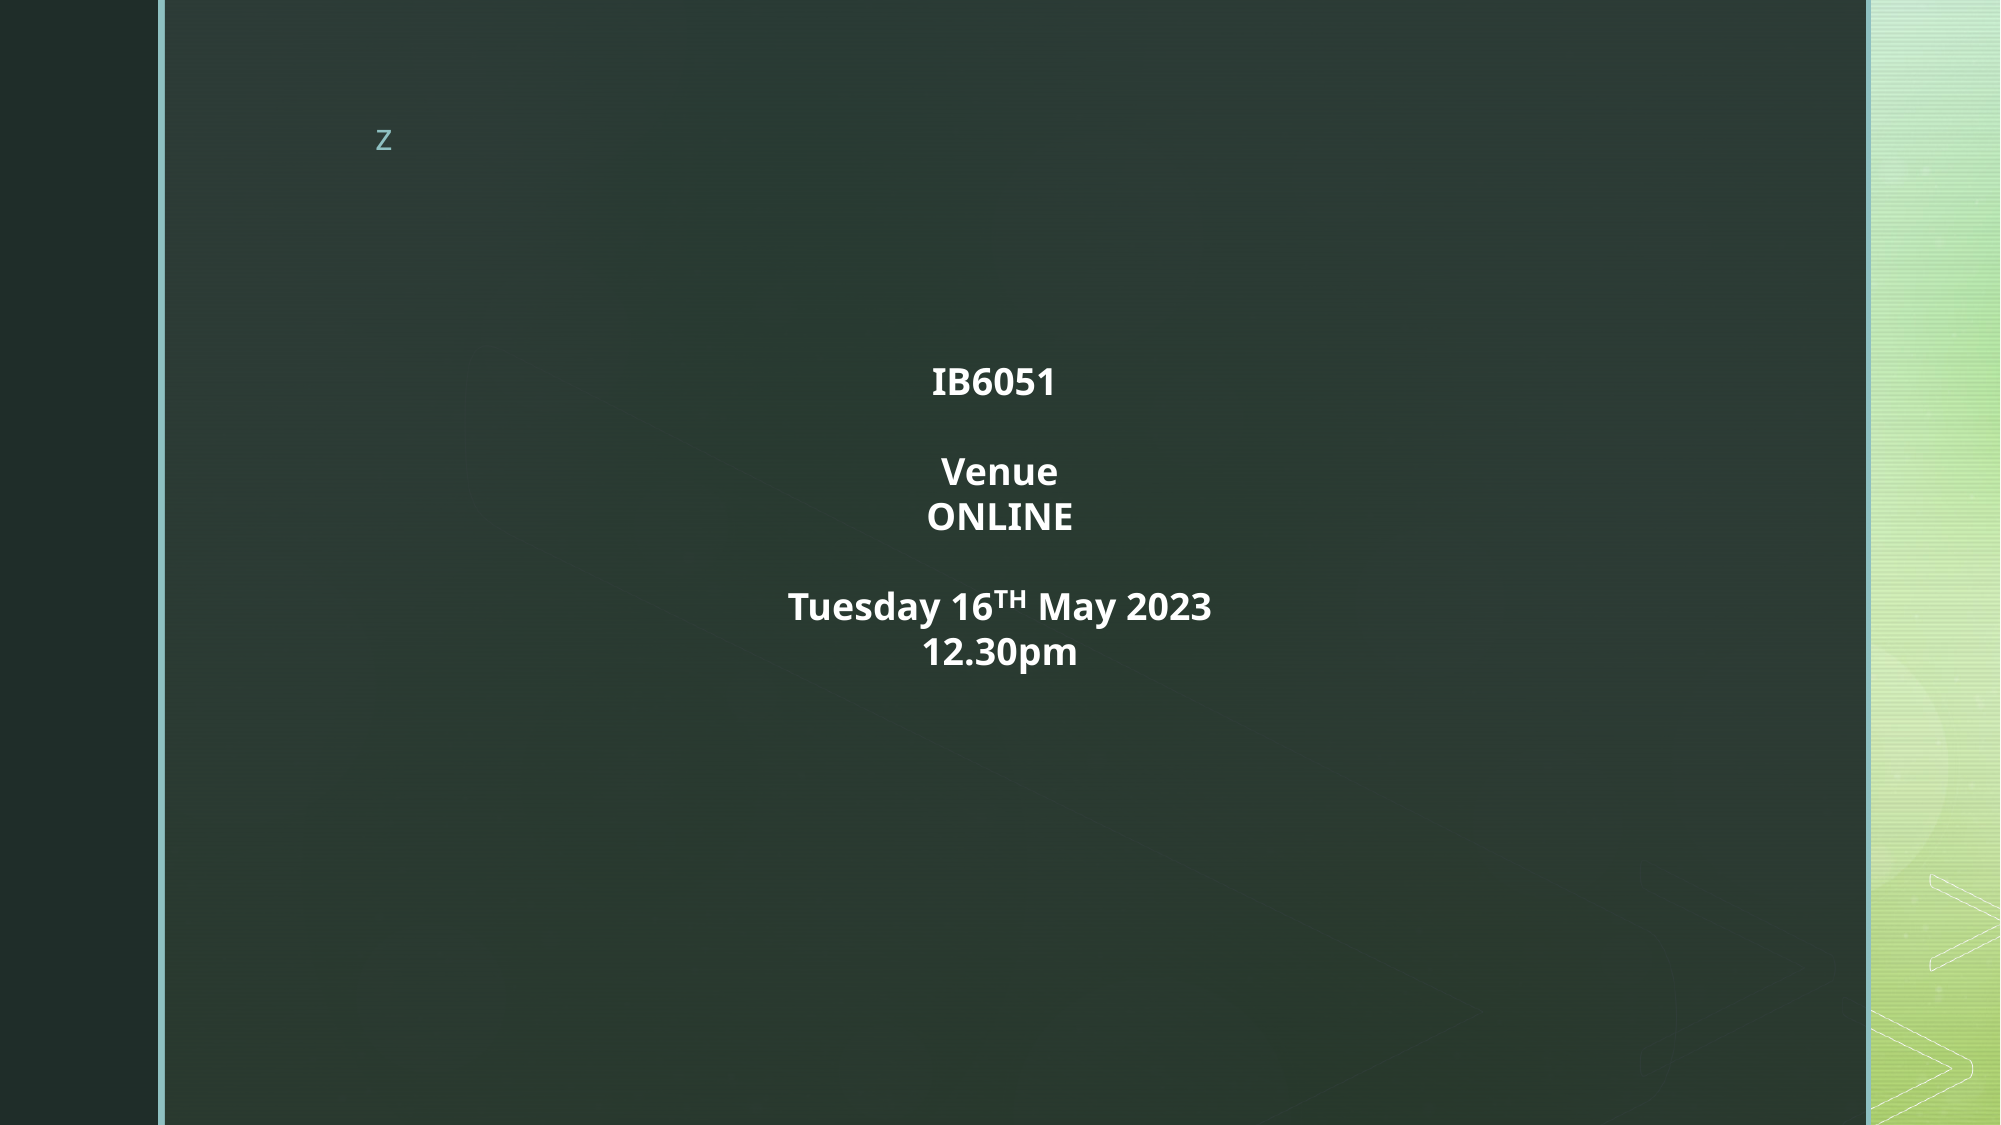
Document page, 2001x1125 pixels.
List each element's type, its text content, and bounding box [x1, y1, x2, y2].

text_box IB6051 Venue ONLINE Tuesday 16TH May 2023 12.30pm [500, 305, 1500, 770]
